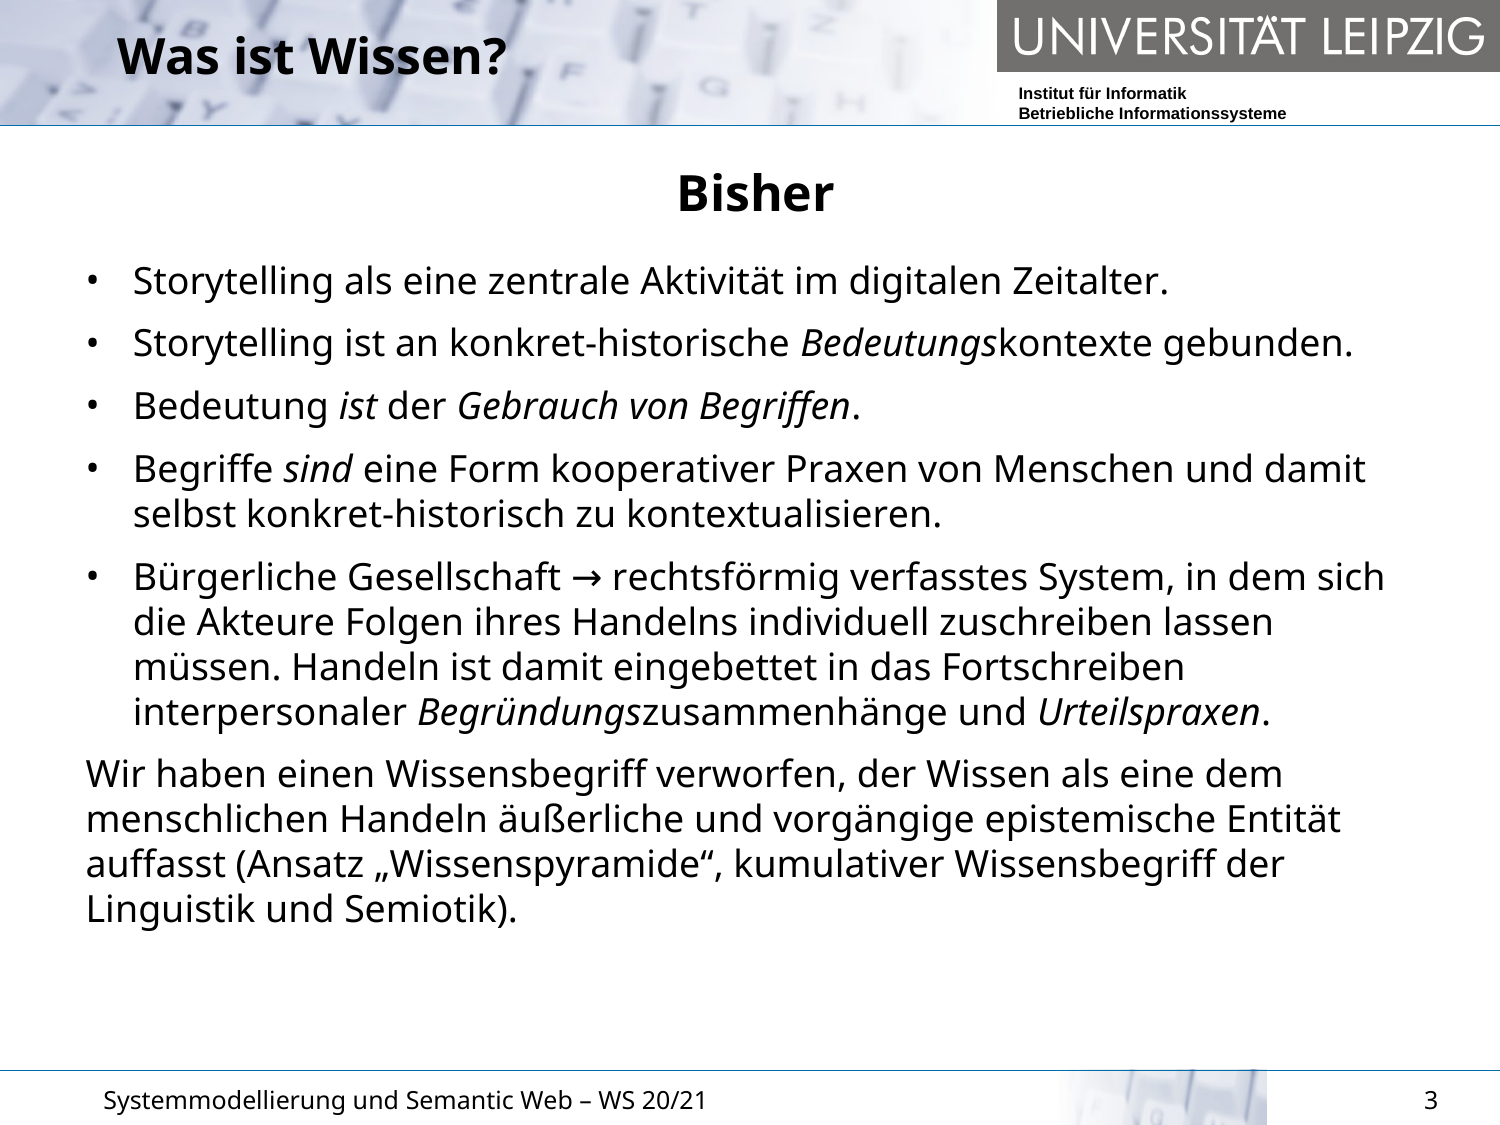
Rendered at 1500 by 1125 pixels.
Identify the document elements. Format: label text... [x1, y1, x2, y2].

text_box Was ist Wissen? [102, 16, 522, 93]
picture [1057, 1071, 1267, 1125]
text_box Bisher Storytelling als eine zentrale Aktivität im digitalen Zeitalter. Storytelling ist an konkret-historische Bedeutungskontexte gebunden. Bedeutung ist der Gebrauch von Begriffen. Begriffe sind eine Form kooperativer Praxen von Menschen und damit selbst konkret-historisch zu kontextualisieren. Bürgerliche Gesellschaft → rechtsförmig verfasstes System, in dem sich die Akteure Folgen ihres Handelns individuell zuschreiben lassen müssen. Handeln ist damit eingebettet in das Fortschreiben interpersonaler Begründungszusammenhänge und Urteilspraxen. Wir haben einen Wissensbegriff verworfen, der Wissen als eine dem menschlichen Handeln äußerliche und vorgängige epistemische Entität auffasst (Ansatz „Wissenspyramide“, kumulativer Wissensbegriff der Linguistik und Semiotik). [70, 153, 1442, 938]
picture [0, 0, 1500, 125]
